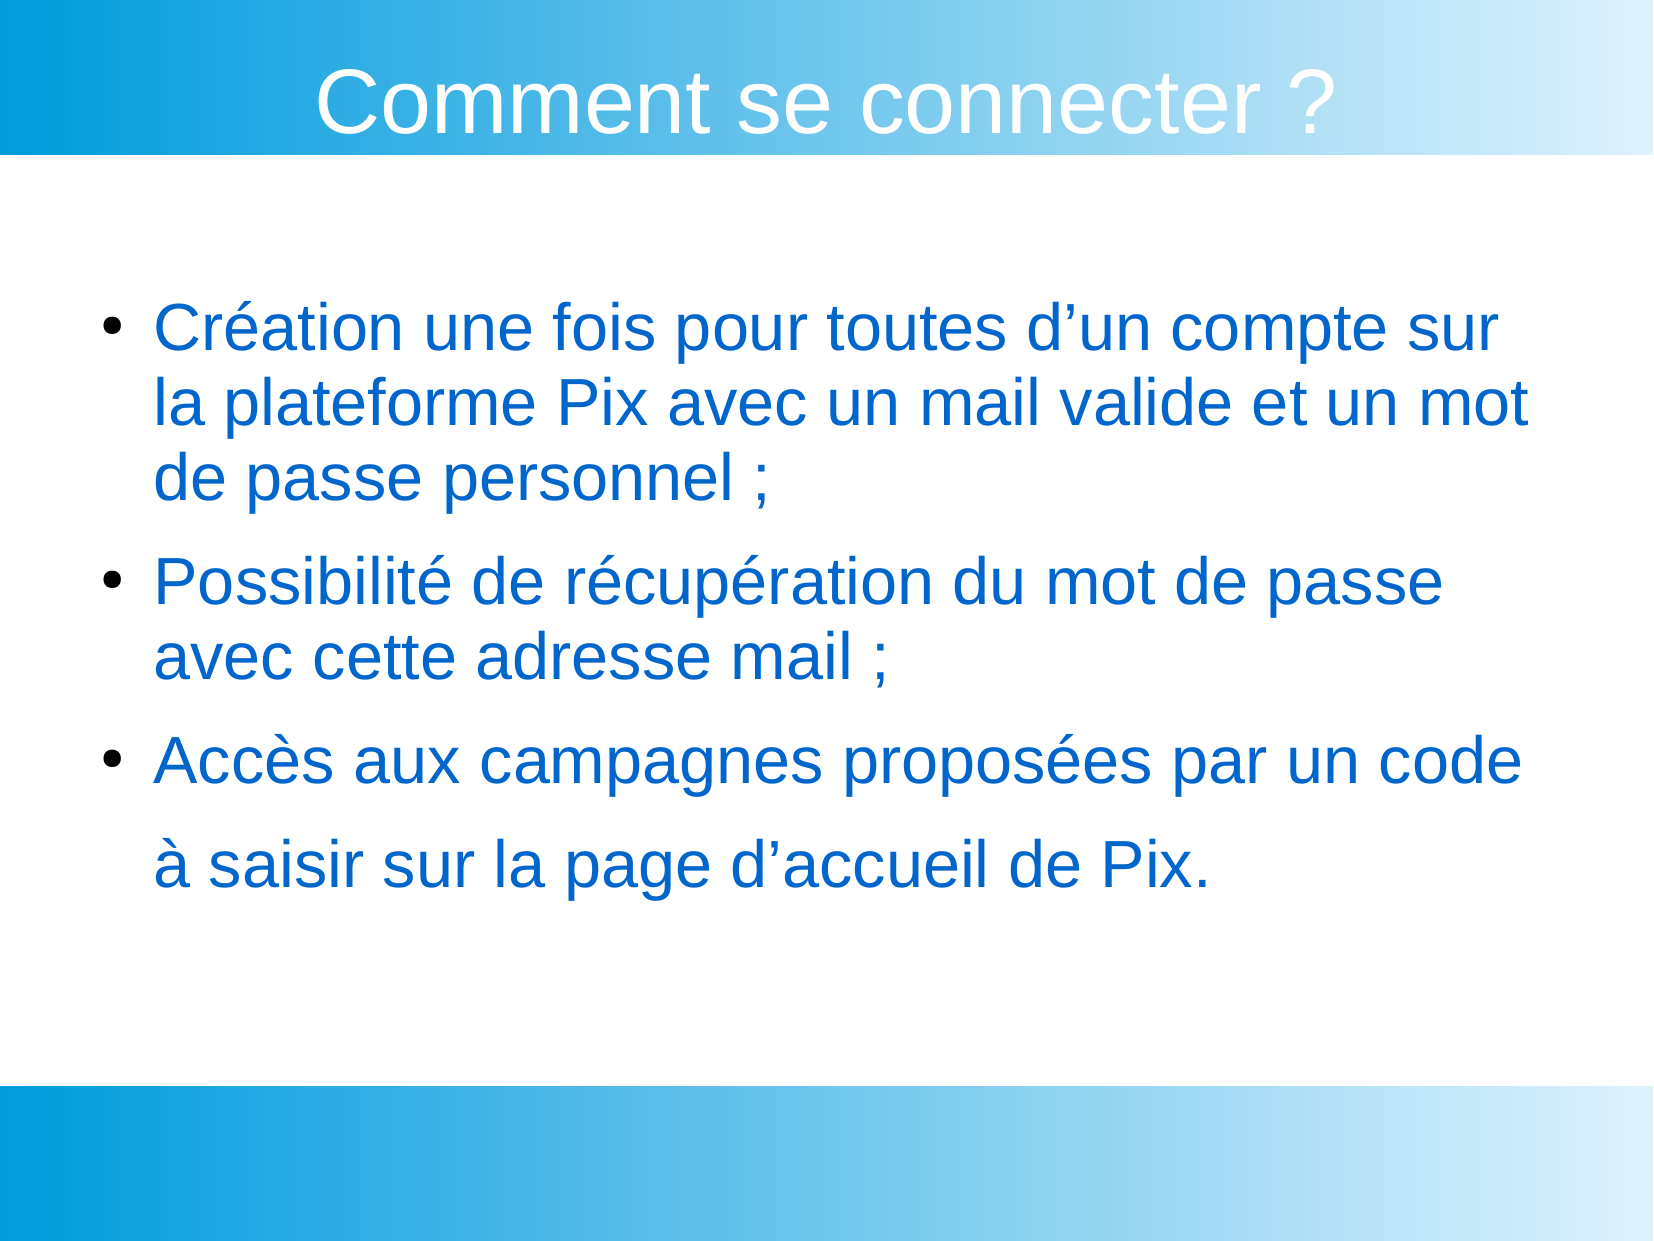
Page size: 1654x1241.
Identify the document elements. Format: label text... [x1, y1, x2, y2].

list Création une fois pour toutes d’un compte sur la plateforme Pix avec un mail valide et un mot de passe personnel ; Possibilité de récupération du mot de passe avec cette adresse mail ; Accès aux campagnes proposées par un code à saisir sur la page d’accueil de Pix. [82, 290, 1571, 1010]
title Comment se connecter ? [82, 49, 1571, 155]
